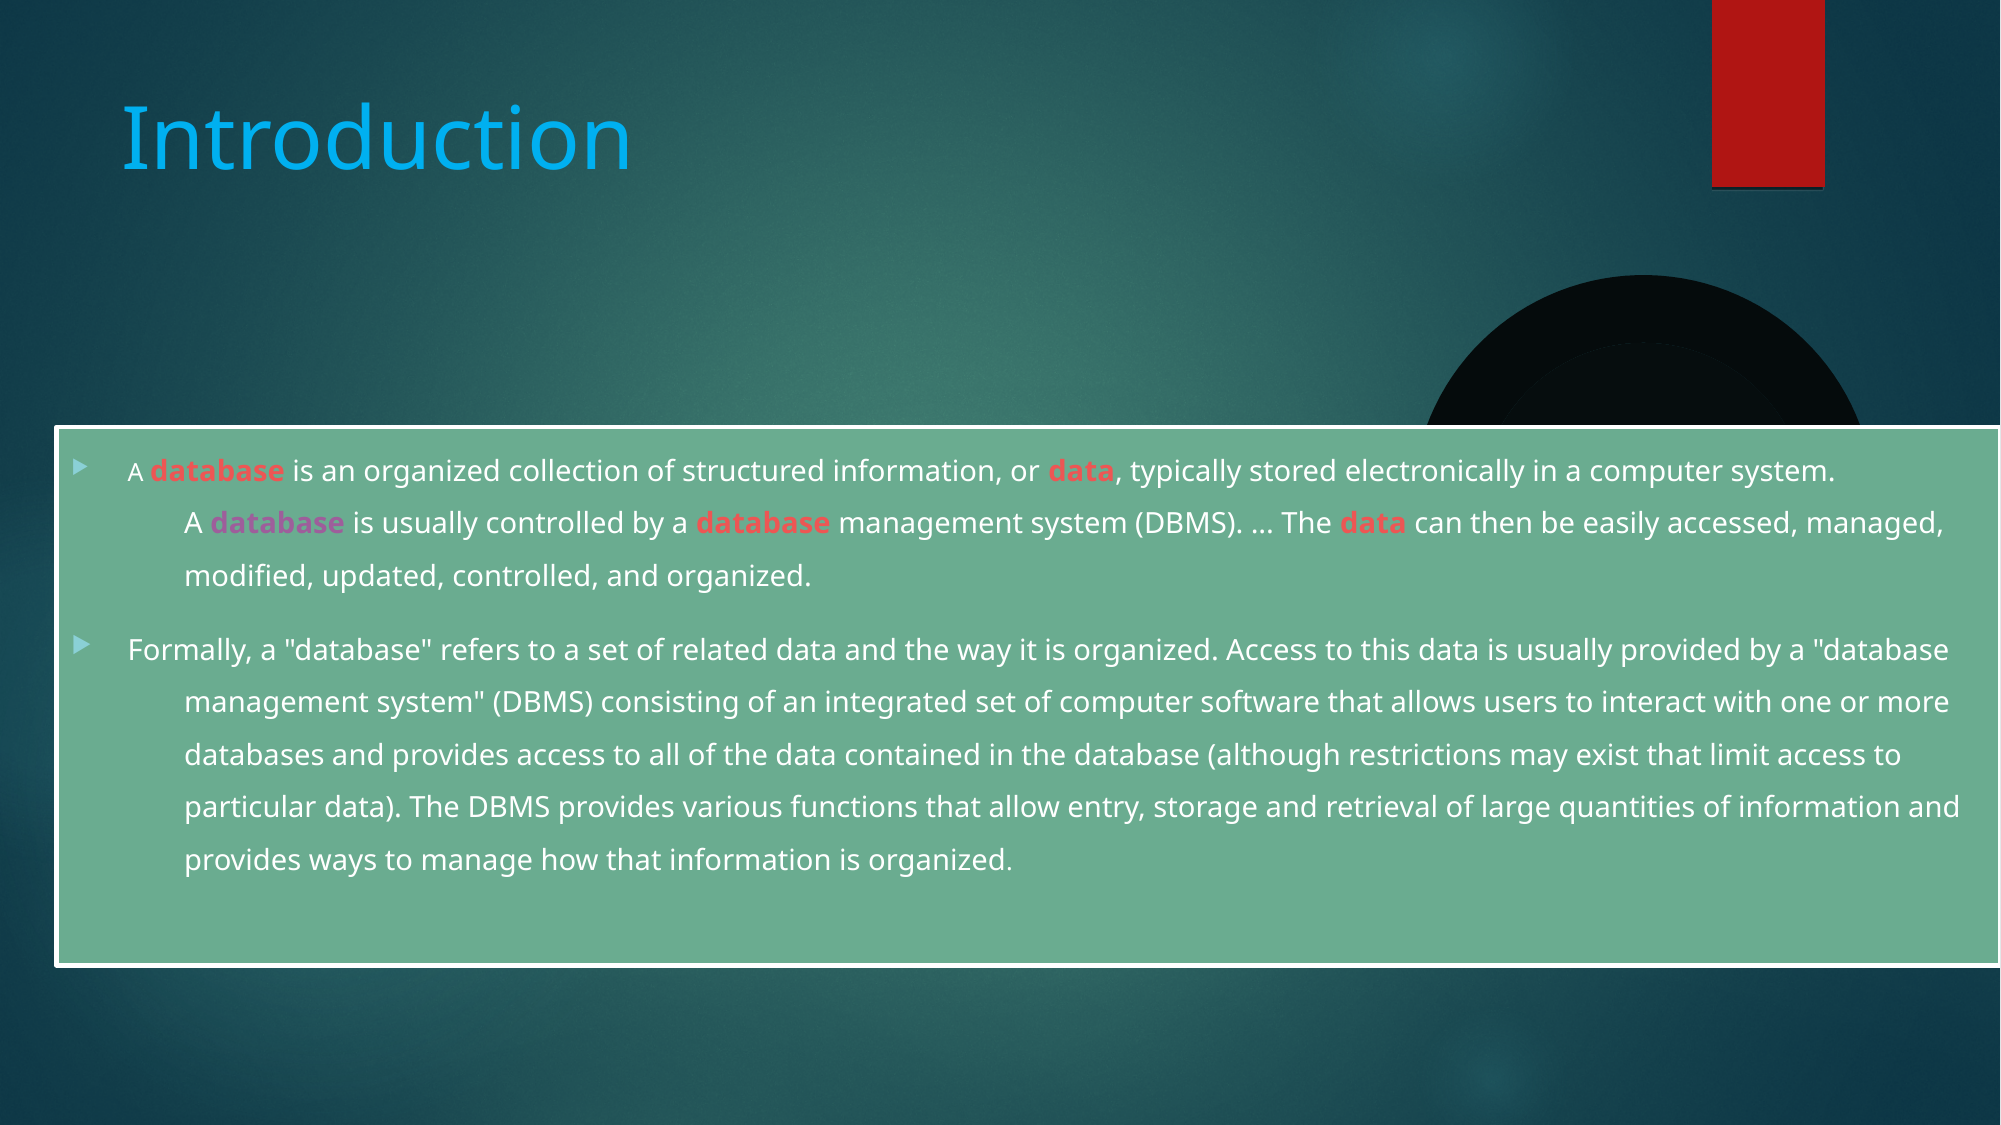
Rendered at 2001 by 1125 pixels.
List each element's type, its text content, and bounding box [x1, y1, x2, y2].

title Introduction [106, 74, 1649, 305]
list A database is an organized collection of structured information, or data, typically stored electronically in a computer system. A database is usually controlled by a database management system (DBMS). ... The data can then be easily accessed, managed, modified, updated, controlled, and organized. Formally, a "database" refers to a set of related data and the way it is organized. Access to this data is usually provided by a "database management system" (DBMS) consisting of an integrated set of computer software that allows users to interact with one or more databases and provides access to all of the data contained in the database (although restrictions may exist that limit access to particular data). The DBMS provides various functions that allow entry, storage and retrieval of large quantities of information and provides ways to manage how that information is organized. [56, 427, 2000, 966]
